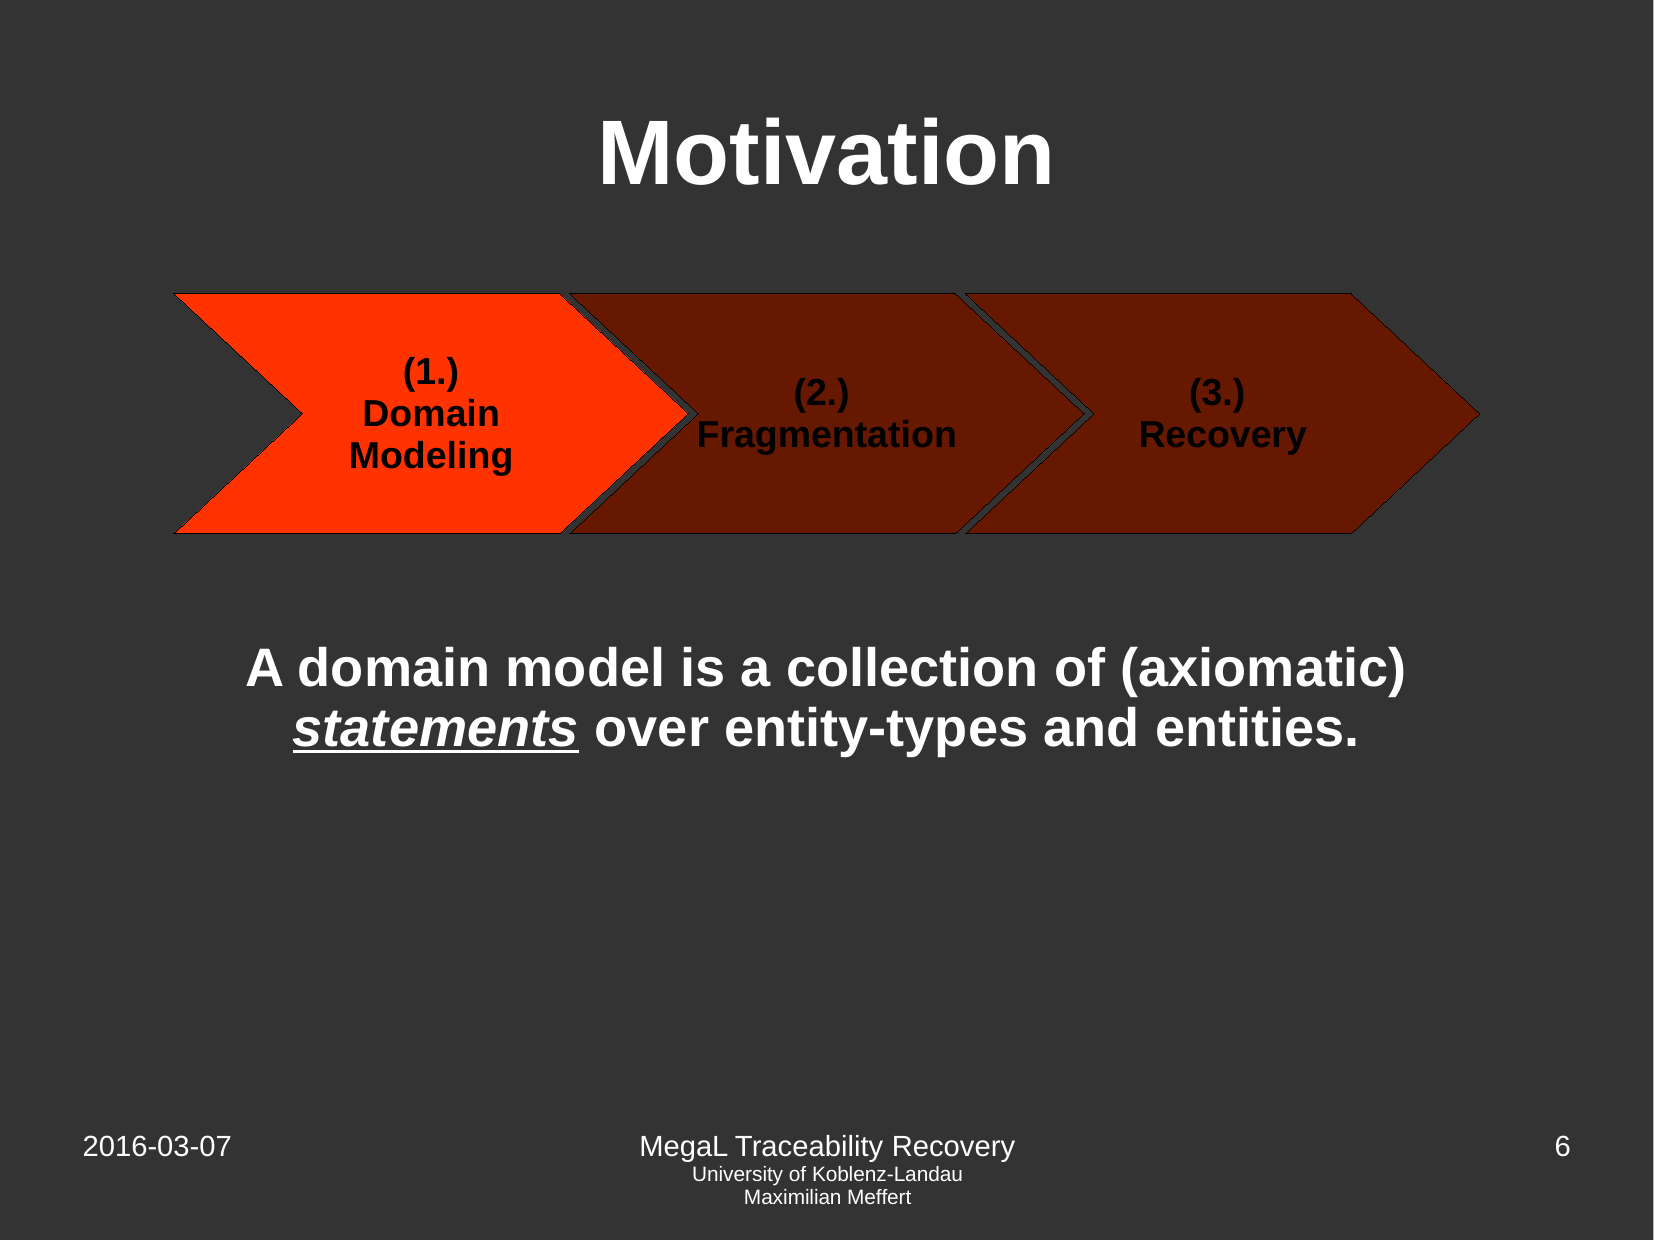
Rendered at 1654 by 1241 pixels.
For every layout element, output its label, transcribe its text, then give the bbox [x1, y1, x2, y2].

text_box (2.) Fragmentation [569, 293, 1085, 534]
text_box A domain model is a collection of (axiomatic) statements over entity-types and entities. [151, 630, 1502, 767]
text_box (3.) Recovery [965, 293, 1480, 534]
title Motivation [82, 49, 1571, 257]
text_box (1.) Domain Modeling [173, 293, 689, 534]
